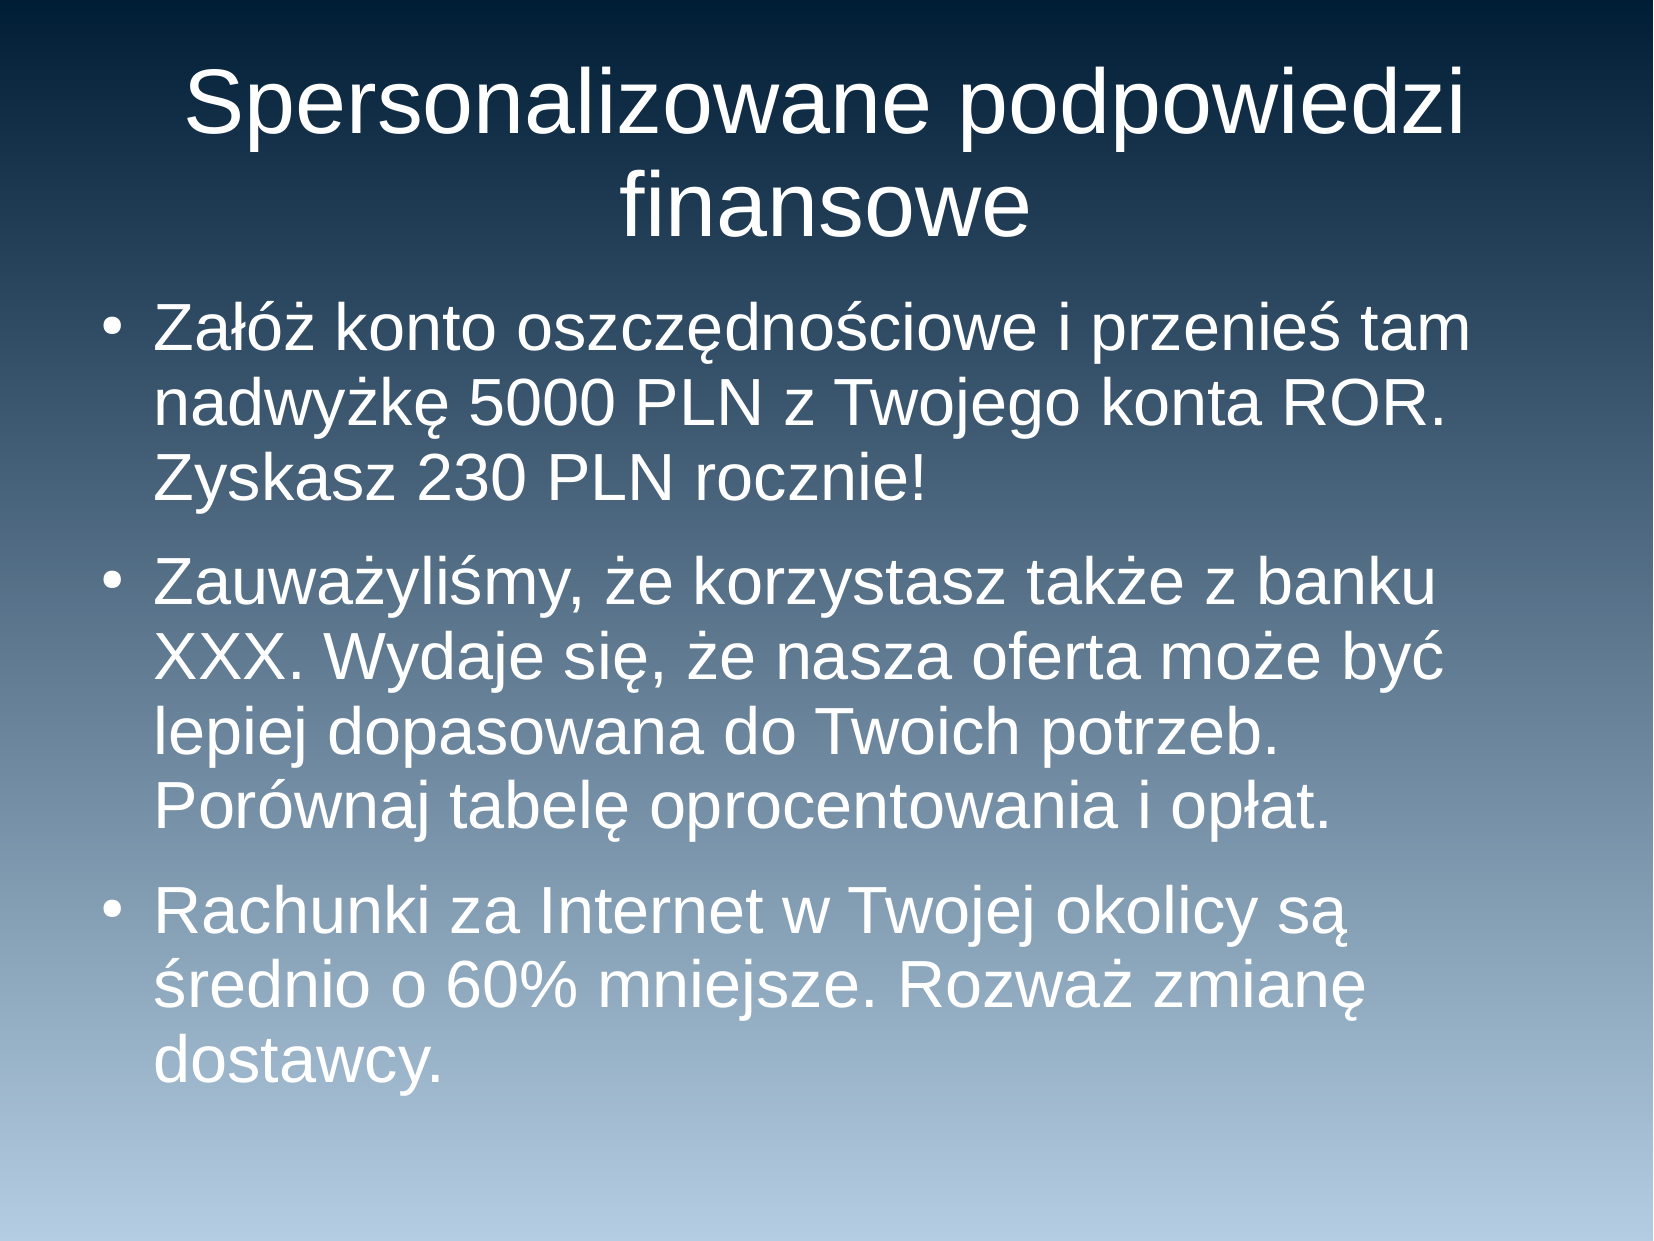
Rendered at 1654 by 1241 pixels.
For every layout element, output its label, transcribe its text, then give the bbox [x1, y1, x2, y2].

title Spersonalizowane podpowiedzi finansowe [82, 49, 1571, 257]
list Załóż konto oszczędnościowe i przenieś tam nadwyżkę 5000 PLN z Twojego konta ROR. Zyskasz 230 PLN rocznie! Zauważyliśmy, że korzystasz także z banku XXX. Wydaje się, że nasza oferta może być lepiej dopasowana do Twoich potrzeb. Porównaj tabelę oprocentowania i opłat. Rachunki za Internet w Twojej okolicy są średnio o 60% mniejsze. Rozważ zmianę dostawcy. [82, 290, 1571, 1109]
